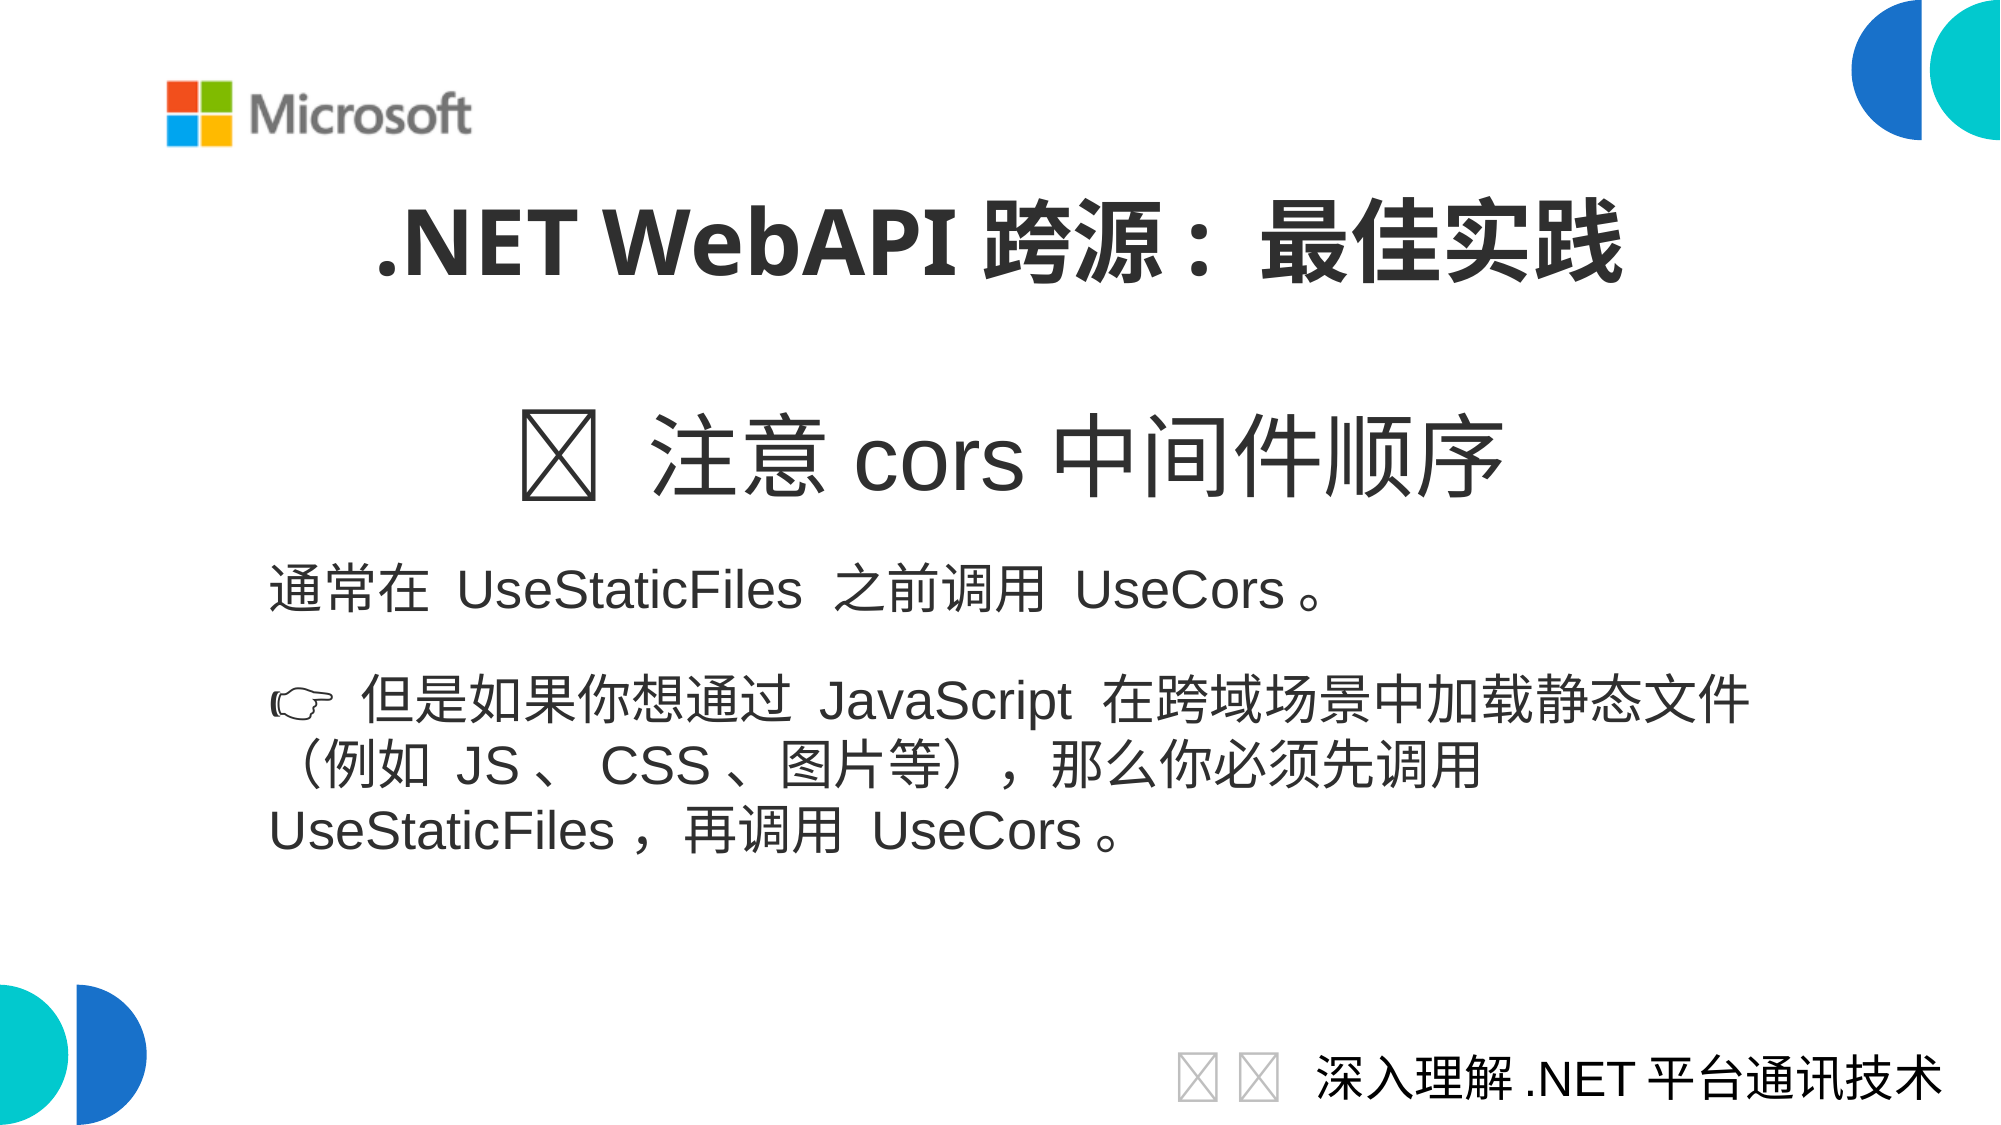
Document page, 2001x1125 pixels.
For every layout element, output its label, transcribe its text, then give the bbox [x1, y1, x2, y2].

subtitle 🚀 🚀 深入理解.NET平台通讯技术 [1173, 1046, 1952, 1107]
picture [85, 41, 552, 189]
text_box 🚀 注意cors中间件顺序 通常在 UseStaticFiles 之前调用 UseCors。 👉 但是如果你想通过 JavaScript 在跨域场景中加载静态文件（例如 JS、CSS、图片等），那么你必须先调用 UseStaticFiles，再调用 UseCors。 [204, 392, 1817, 867]
title .NET WebAPI跨源: 最佳实践 [138, 145, 1862, 332]
